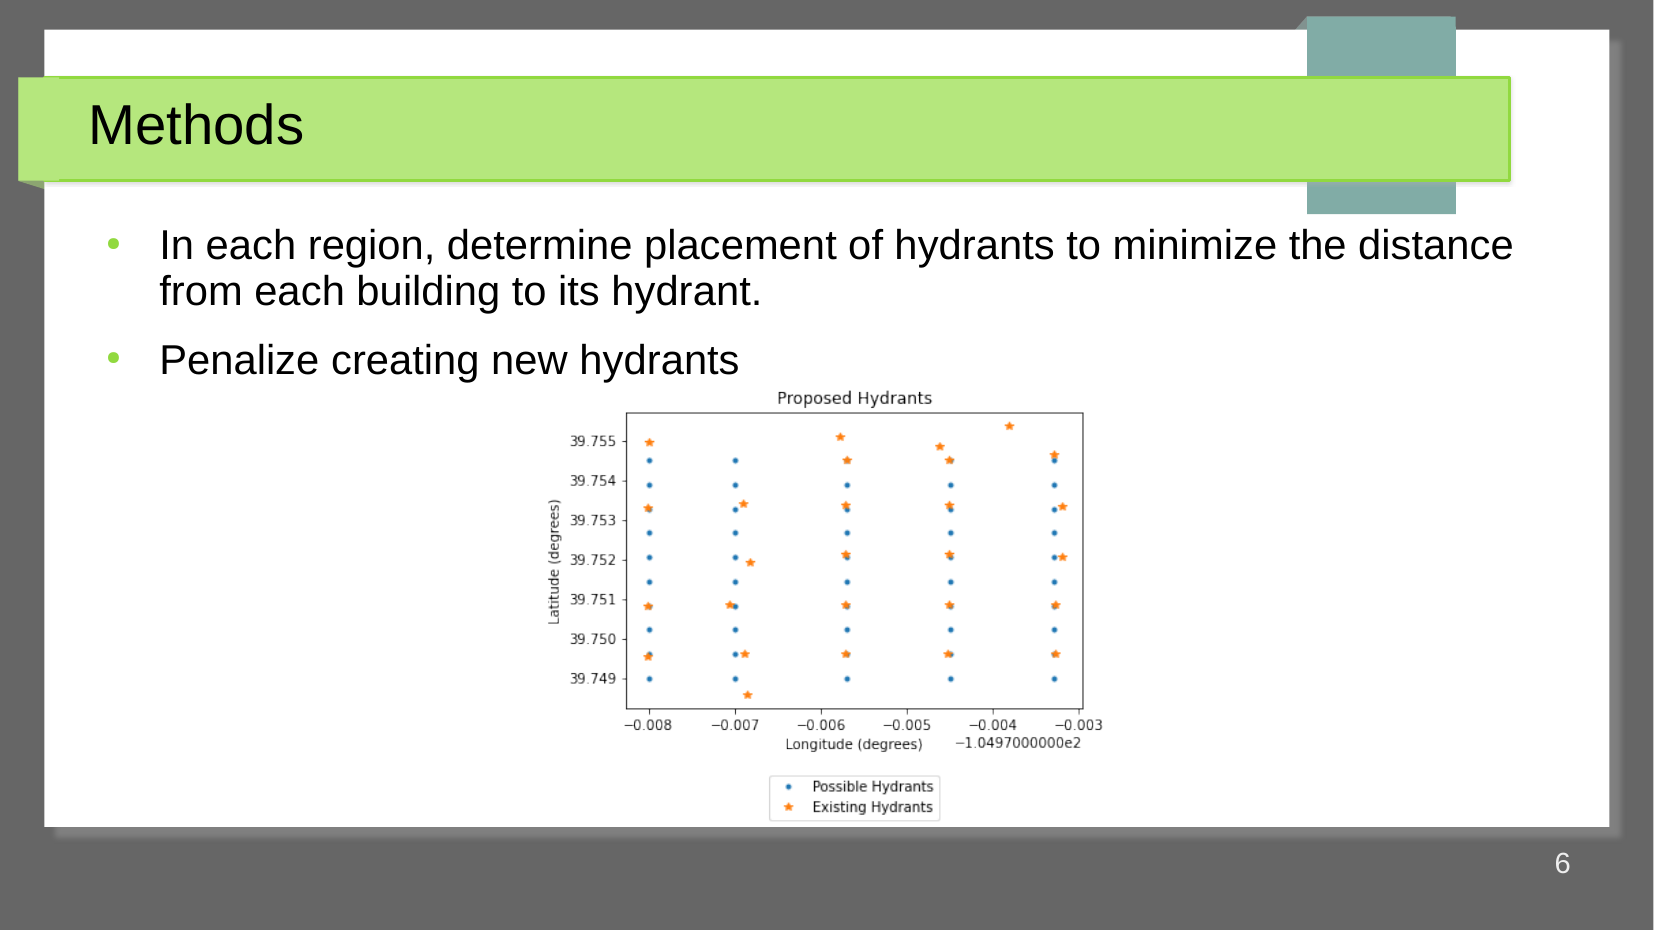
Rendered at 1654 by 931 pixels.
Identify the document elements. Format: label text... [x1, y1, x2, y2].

list In each region, determine placement of hydrants to minimize the distance from each building to its hydrant. Penalize creating new hydrants [88, 221, 1565, 813]
picture [540, 381, 1114, 830]
title Methods [88, 73, 1506, 178]
